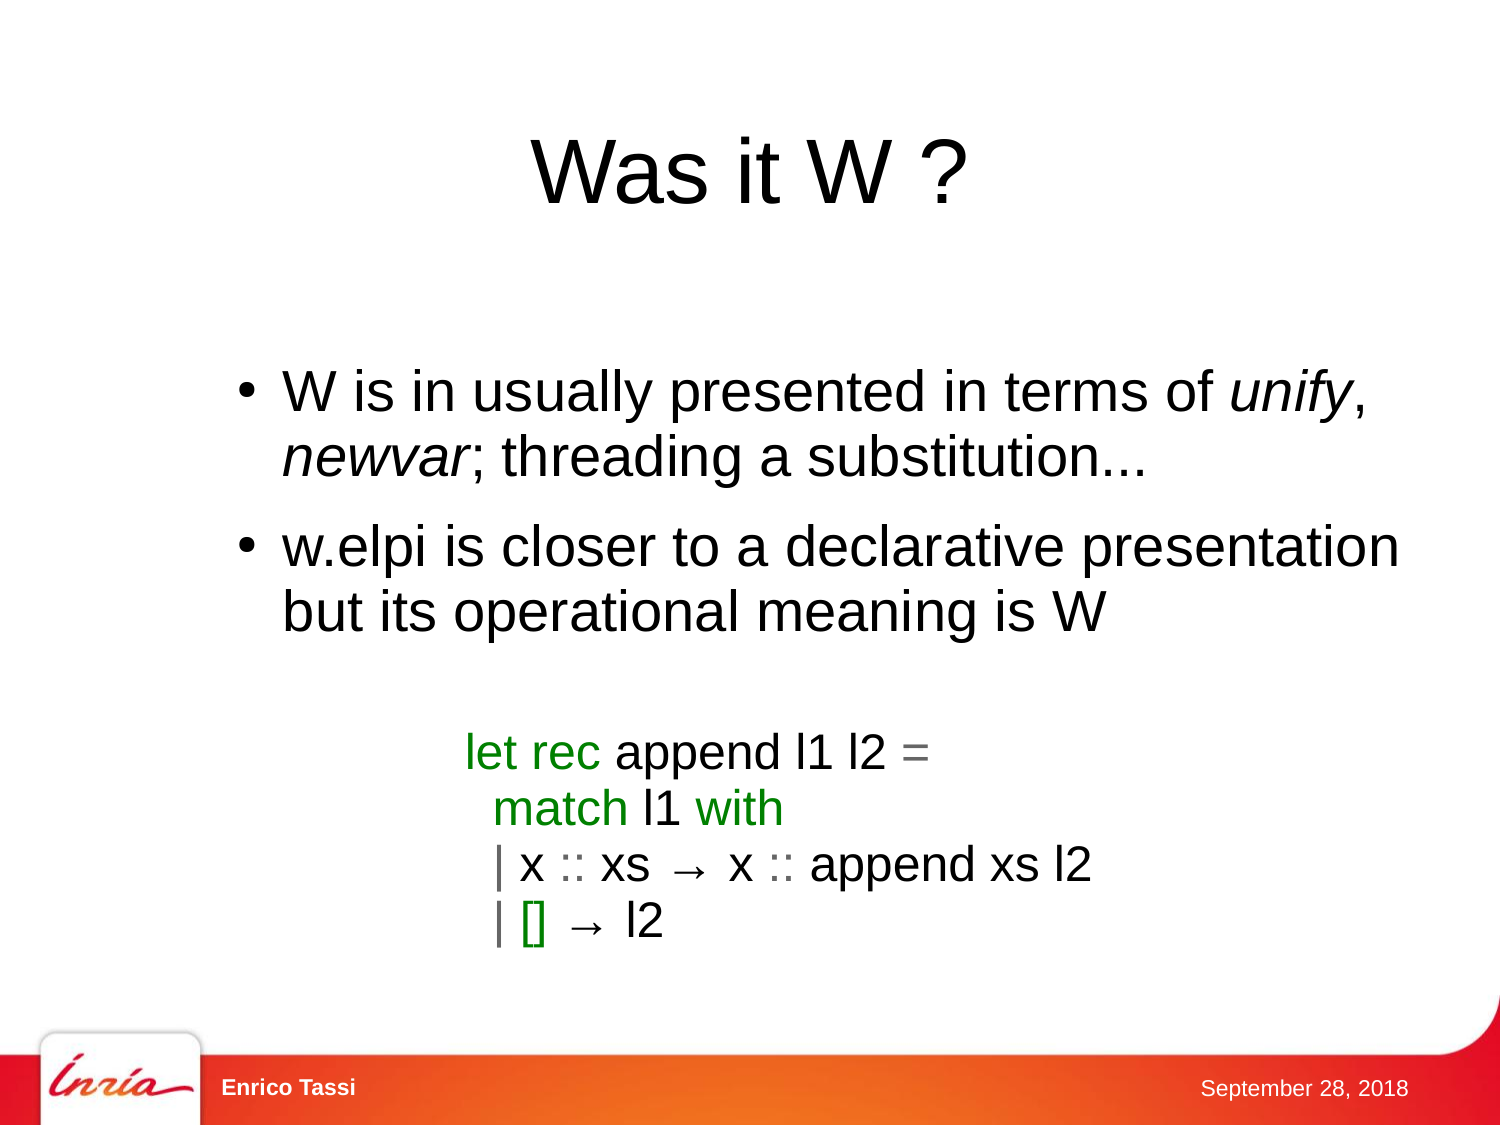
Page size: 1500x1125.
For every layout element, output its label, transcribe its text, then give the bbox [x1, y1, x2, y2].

picture [0, 947, 1500, 1125]
text_box let rec append l1 l2 = match l1 with | x :: xs → x :: append xs l2 | [] → l2 [450, 717, 1111, 991]
list W is in usually presented in terms of unify, newvar; threading a substitution... w.elpi is closer to a declarative presentation but its operational meaning is W [221, 358, 1459, 691]
title Was it W ? [131, 77, 1369, 266]
